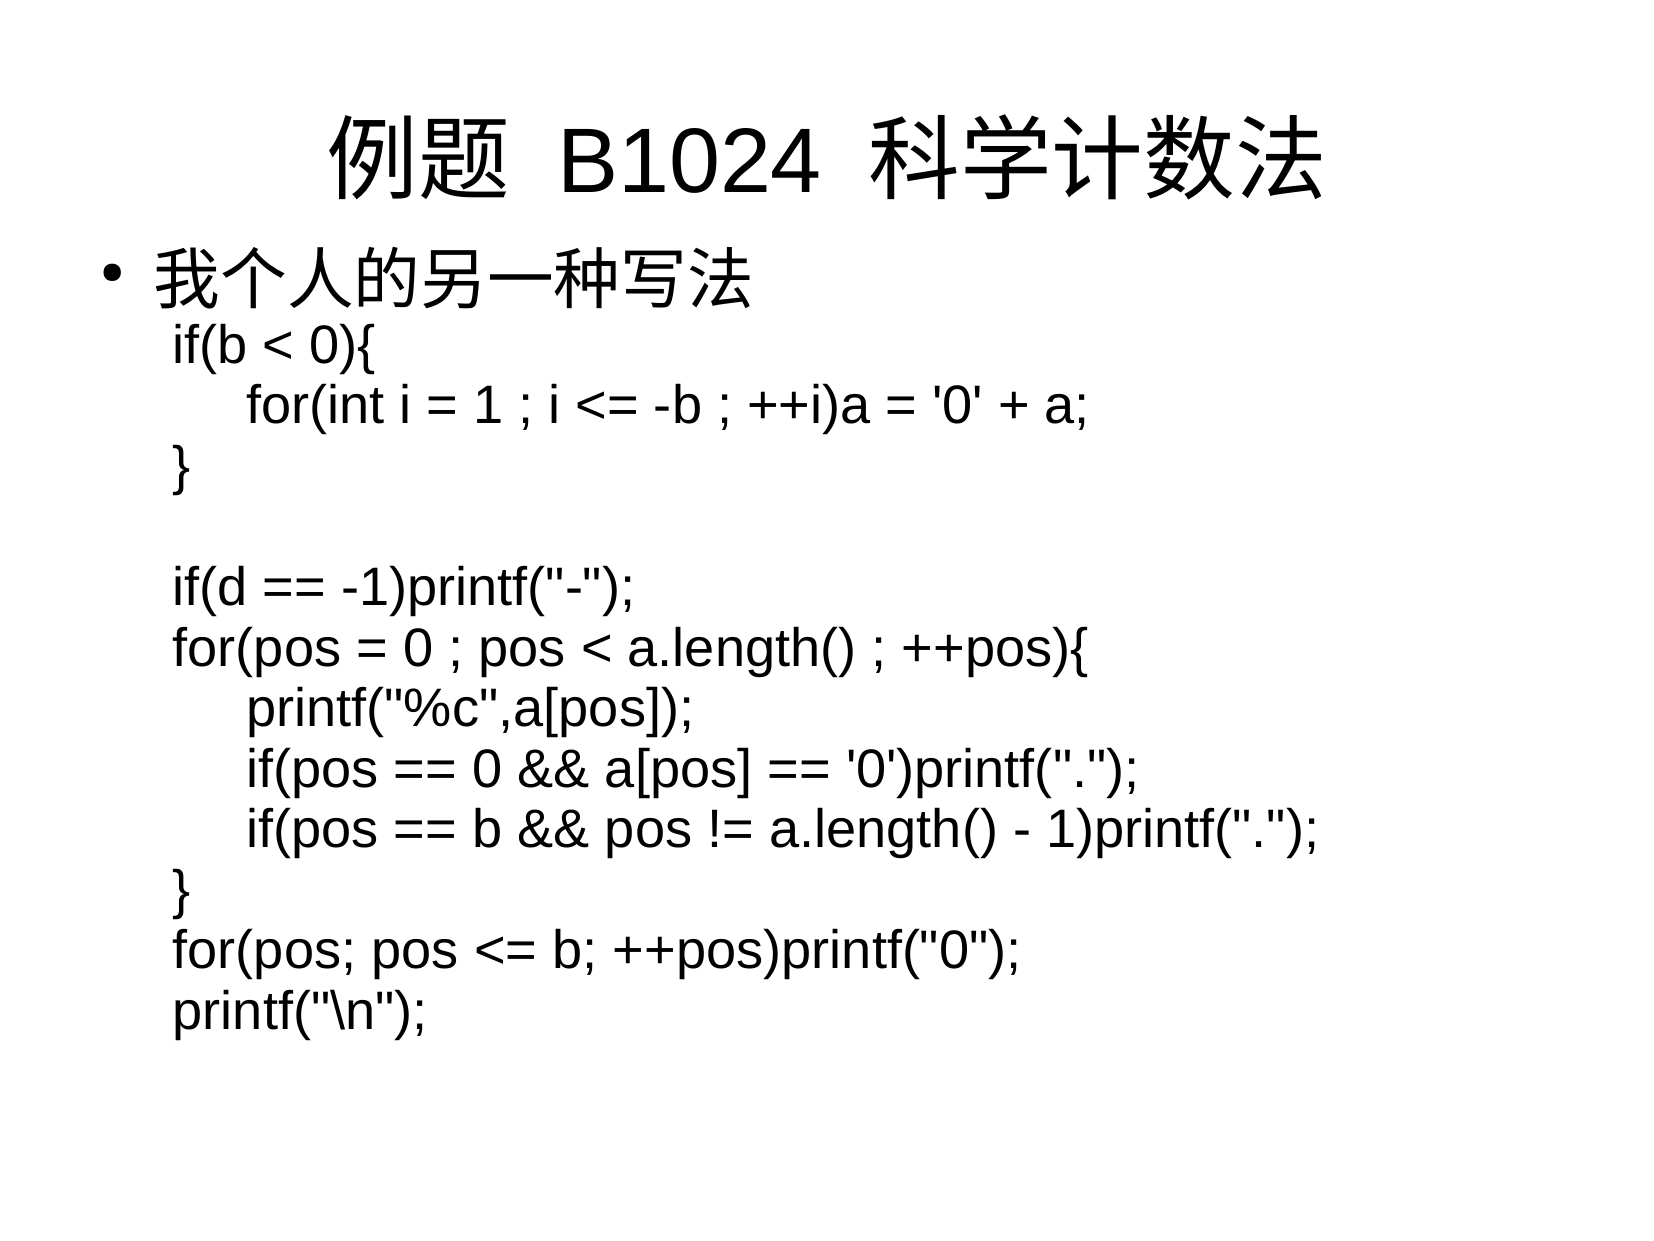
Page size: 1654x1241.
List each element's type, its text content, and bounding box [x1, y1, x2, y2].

text_box if(b < 0){ for(int i = 1 ; i <= -b ; ++i)a = '0' + a; } if(d == -1)printf("-"); for(pos = 0 ; pos < a.length() ; ++pos){ printf("%c",a[pos]); if(pos == 0 && a[pos] == '0')printf("."); if(pos == b && pos != a.length() - 1)printf("."); } for(pos; pos <= b; ++pos)printf("0"); printf("\n"); [84, 307, 1654, 1182]
list 我个人的另一种写法 [82, 225, 1571, 945]
title 例题 B1024 科学计数法 [82, 49, 1571, 225]
